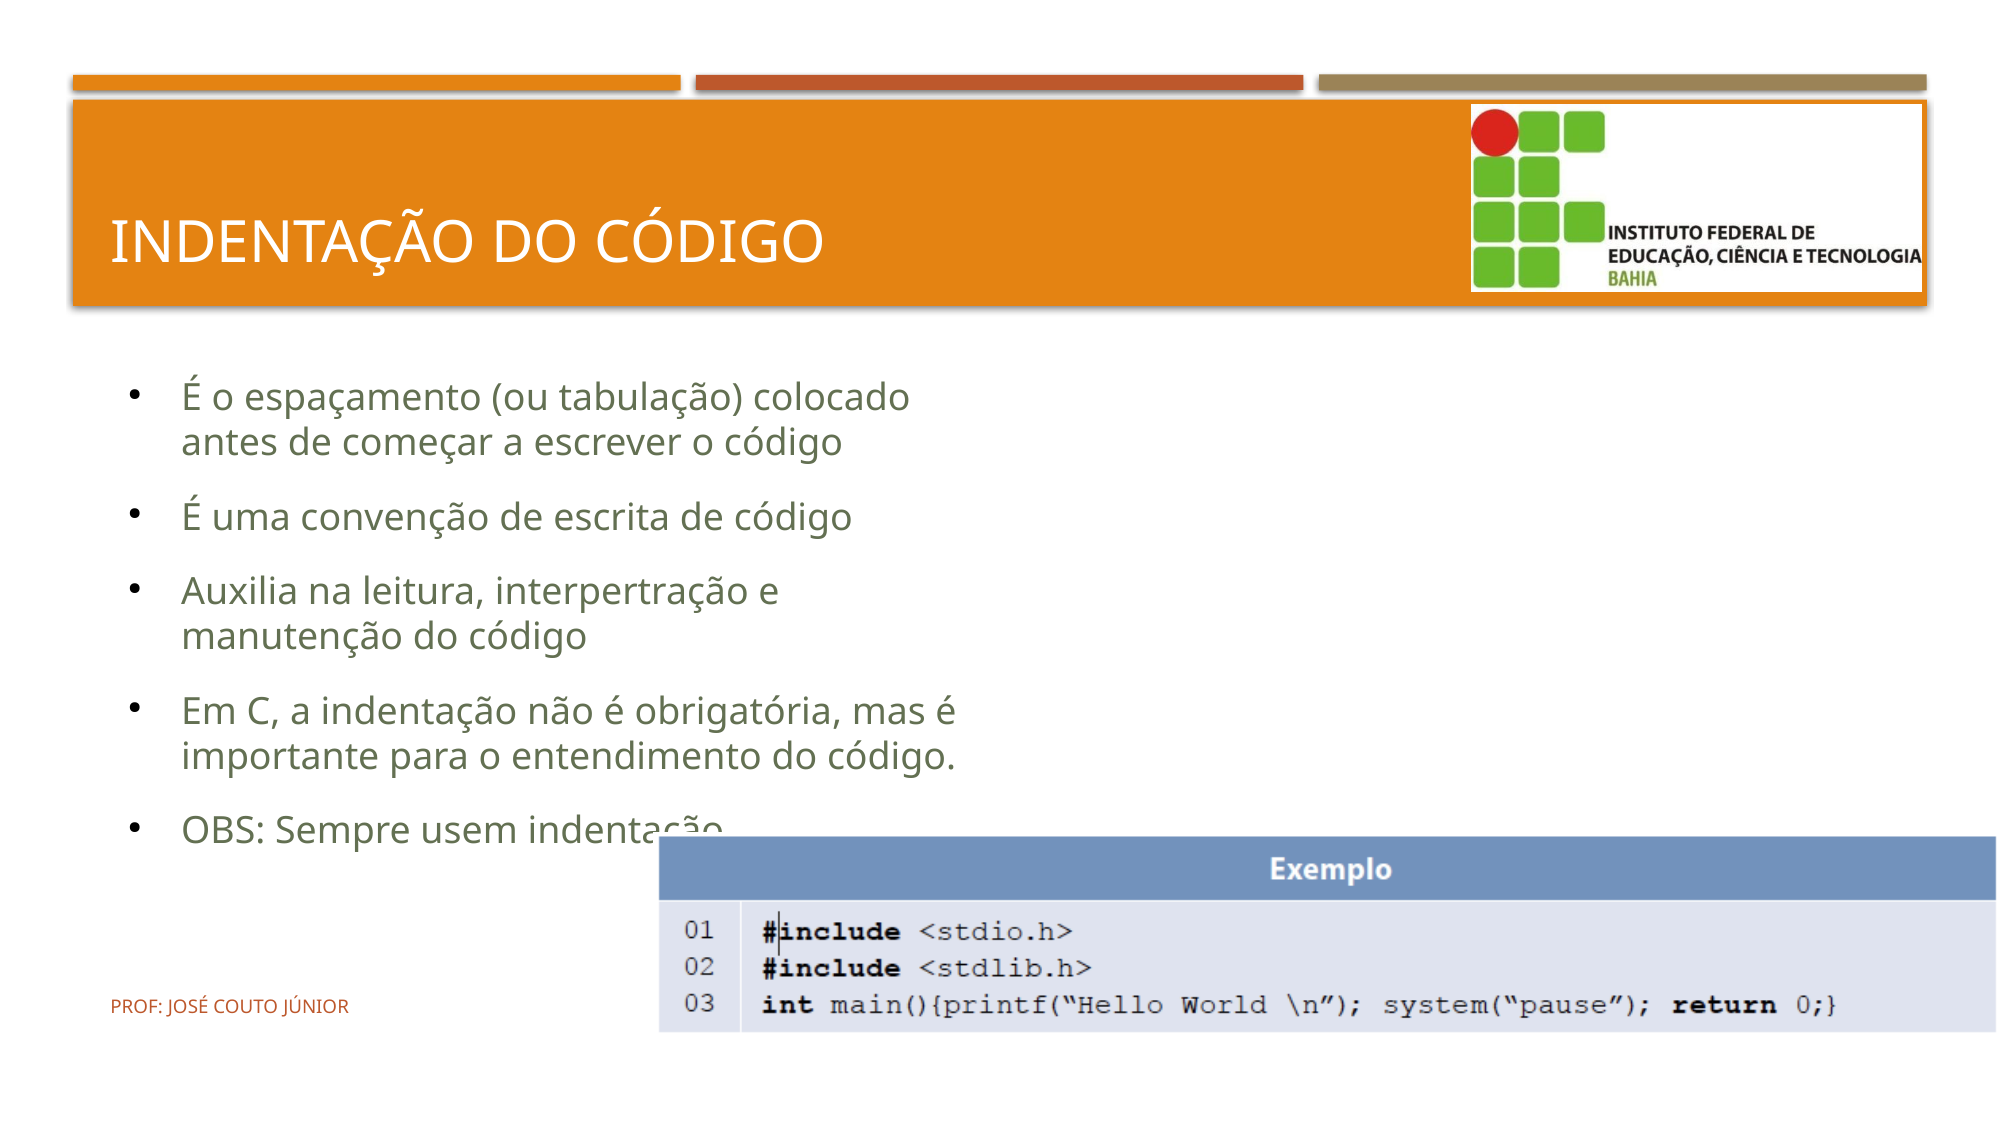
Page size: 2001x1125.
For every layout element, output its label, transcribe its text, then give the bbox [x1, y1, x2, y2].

picture [1471, 104, 1922, 292]
list É o espaçamento (ou tabulação) colocado antes de começar a escrever o código É uma convenção de escrita de código Auxilia na leitura, interpertração e manutenção do código Em C, a indentação não é obrigatória, mas é importante para o entendimento do código. OBS: Sempre usem indentação [95, 365, 985, 962]
picture [653, 832, 2000, 1034]
title Indentação do código [95, 119, 1471, 282]
footer Prof: José Couto Júnior [95, 976, 1230, 1037]
